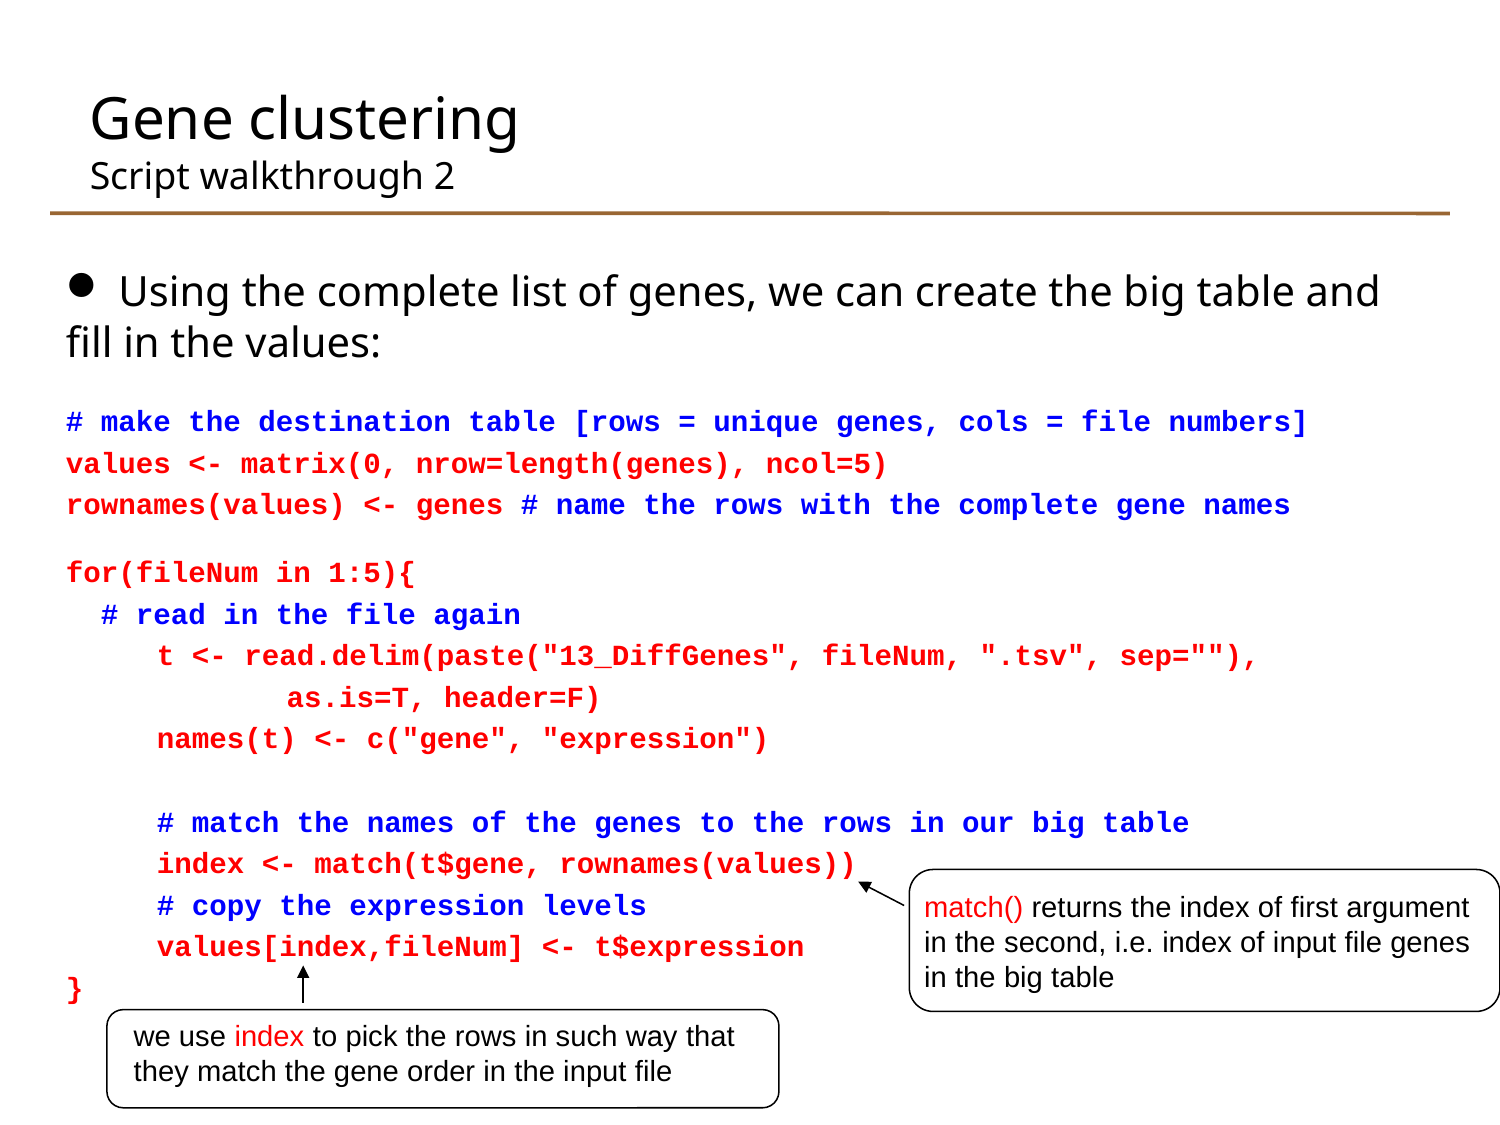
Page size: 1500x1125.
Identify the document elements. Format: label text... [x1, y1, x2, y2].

text_box we use index to pick the rows in such way that they match the gene order in the input file [118, 1009, 755, 1108]
text_box Using the complete list of genes, we can create the big table and fill in the values: # make the destination table [rows = unique genes, cols = file numbers] values <- matrix(0, nrow=length(genes), ncol=5) rownames(values) <- genes # name the rows with the complete gene names for(fileNum in 1:5){ # read in the file again t <- read.delim(paste("13_DiffGenes", fileNum, ".tsv", sep=""), as.is=T, header=F) names(t) <- c("gene", "expression") # match the names of the genes to the rows in our big table index <- match(t$gene, rownames(values)) # copy the expression levels values[index,fileNum] <- t$expression } [65, 264, 1416, 1007]
text_box Gene clustering Script walkthrough 2 [74, 44, 1425, 233]
text_box match() returns the index of first argument in the second, i.e. index of input file genes in the big table [909, 881, 1493, 1029]
